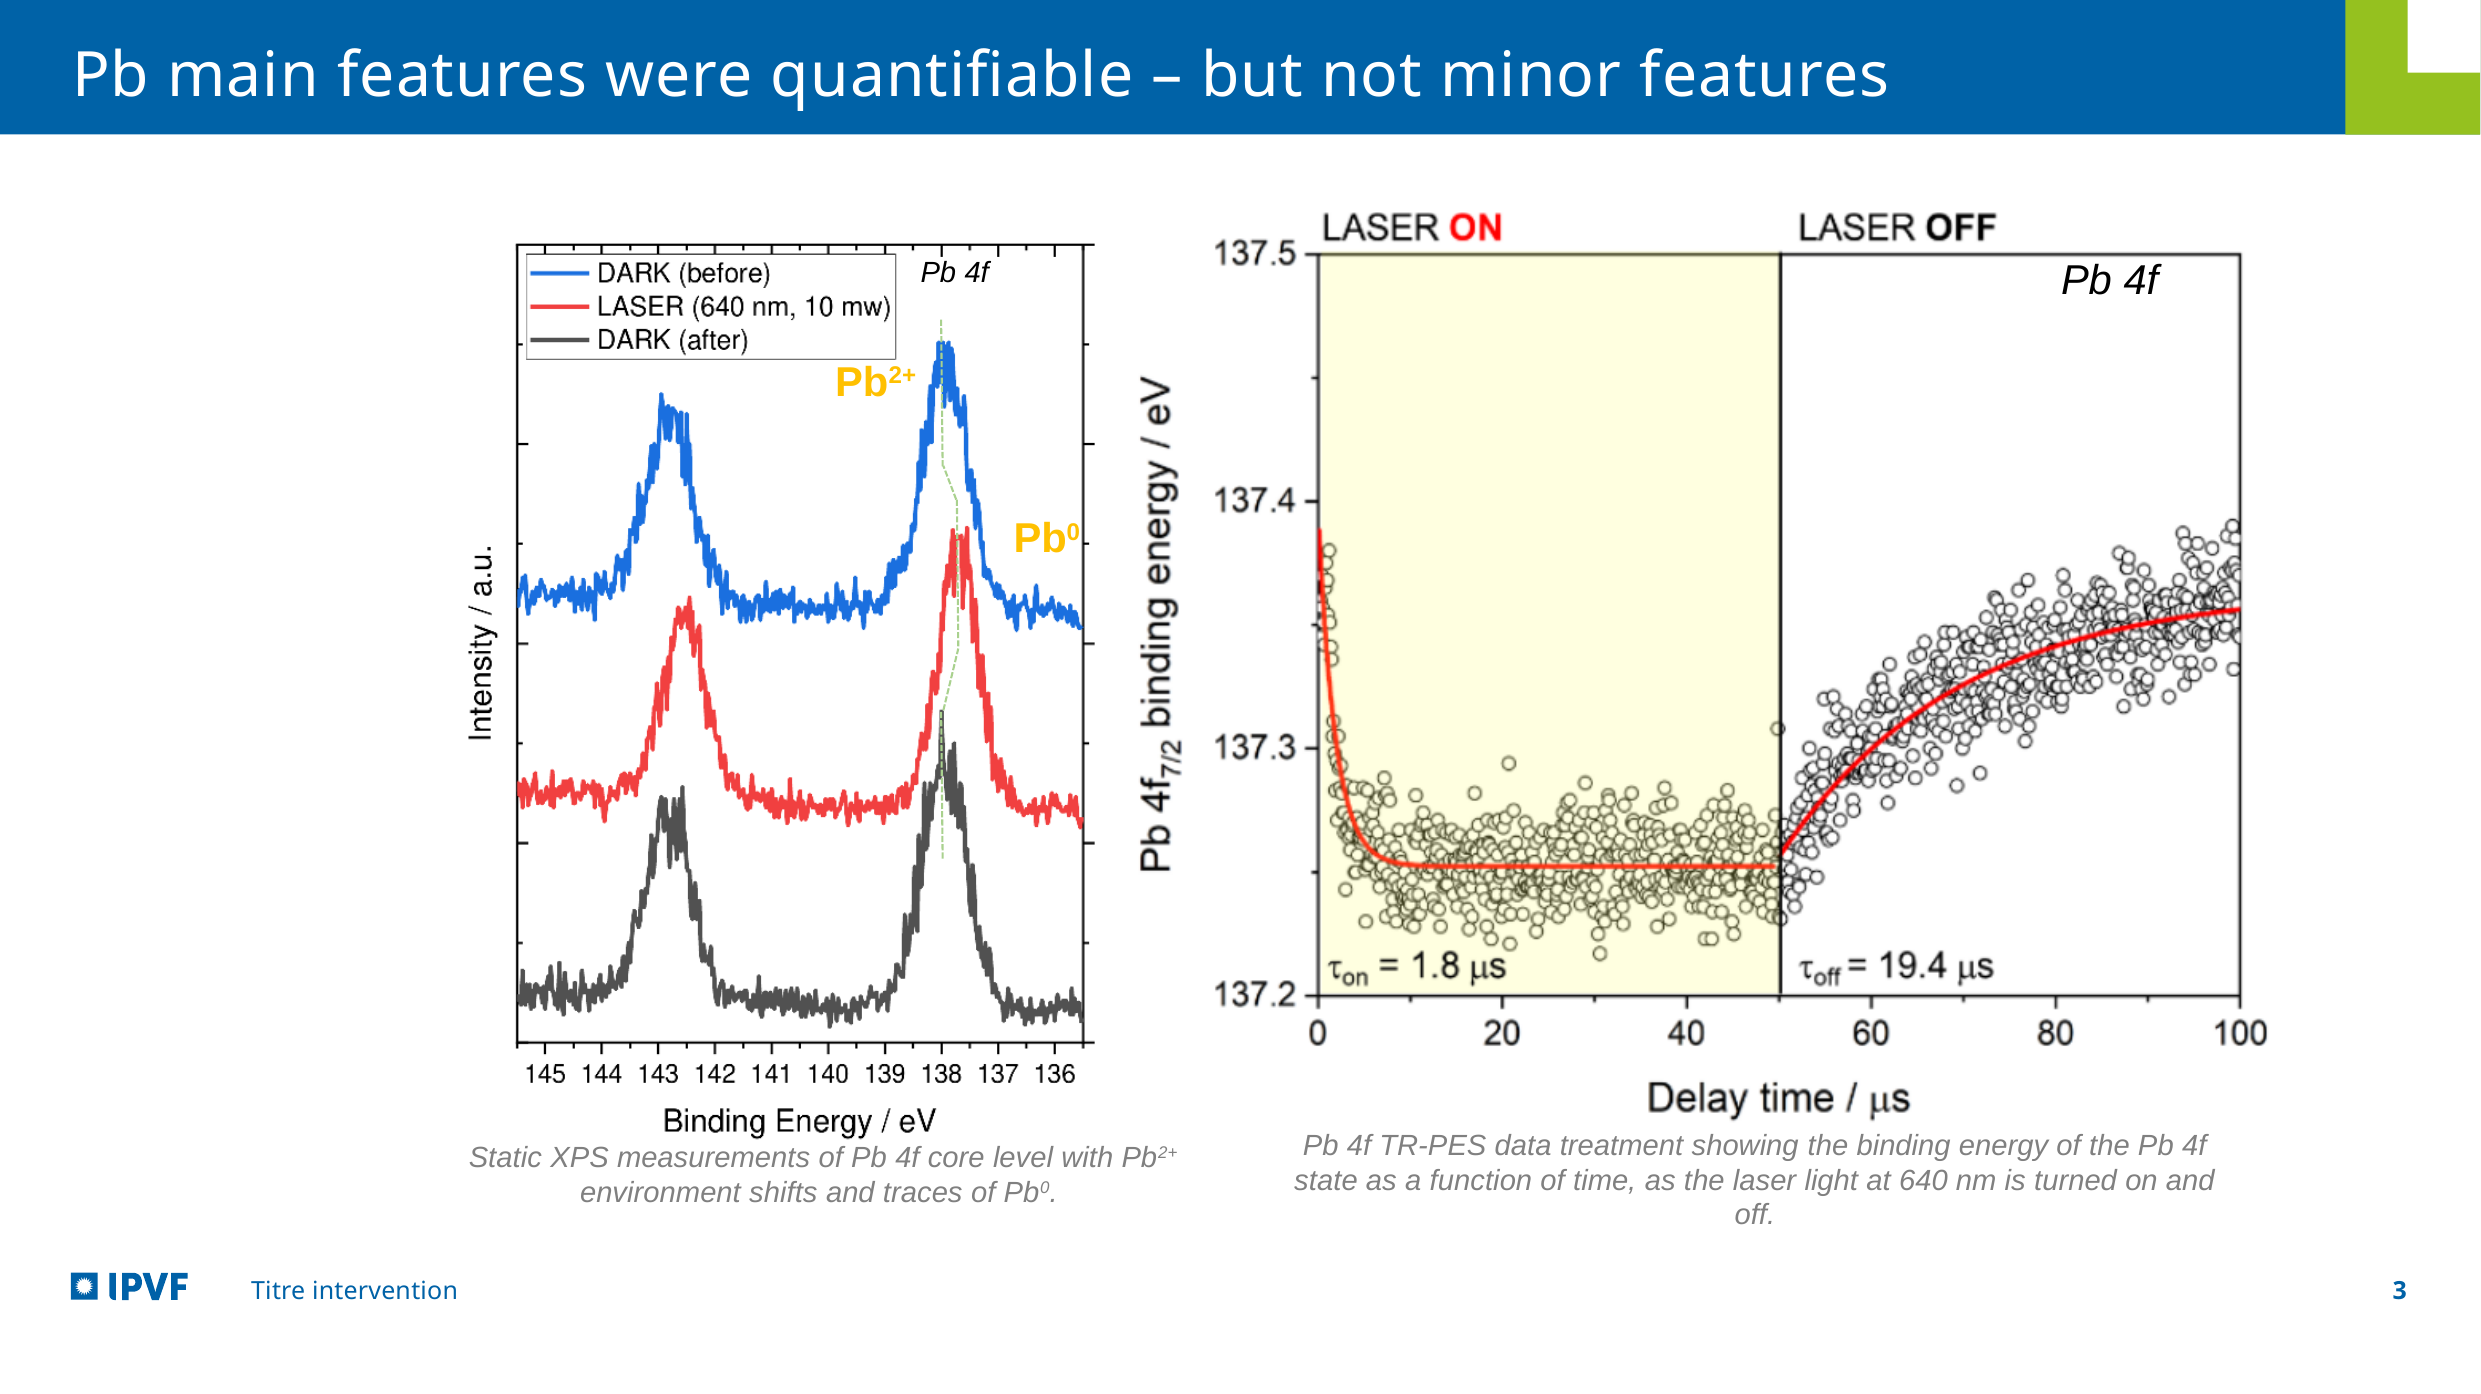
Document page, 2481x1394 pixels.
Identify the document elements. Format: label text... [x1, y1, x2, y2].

text_box Pb 4f TR-PES data treatment showing the binding energy of the Pb 4f state as a function of time, as the laser light at 640 nm is turned on and off. [1269, 1118, 2241, 1382]
text_box Pb 4f [2046, 245, 2241, 311]
list Pb main features were quantifiable – but not minor features [57, 26, 1976, 112]
text_box Pb2+ [820, 347, 932, 413]
picture [1112, 212, 2278, 1132]
text_box Static XPS measurements of Pb 4f core level with Pb2+ environment shifts and traces of Pb0. [450, 1130, 1197, 1394]
text_box Pb 4f [905, 245, 1101, 296]
text_box Pb0 [998, 503, 1095, 569]
picture [463, 226, 1108, 1130]
